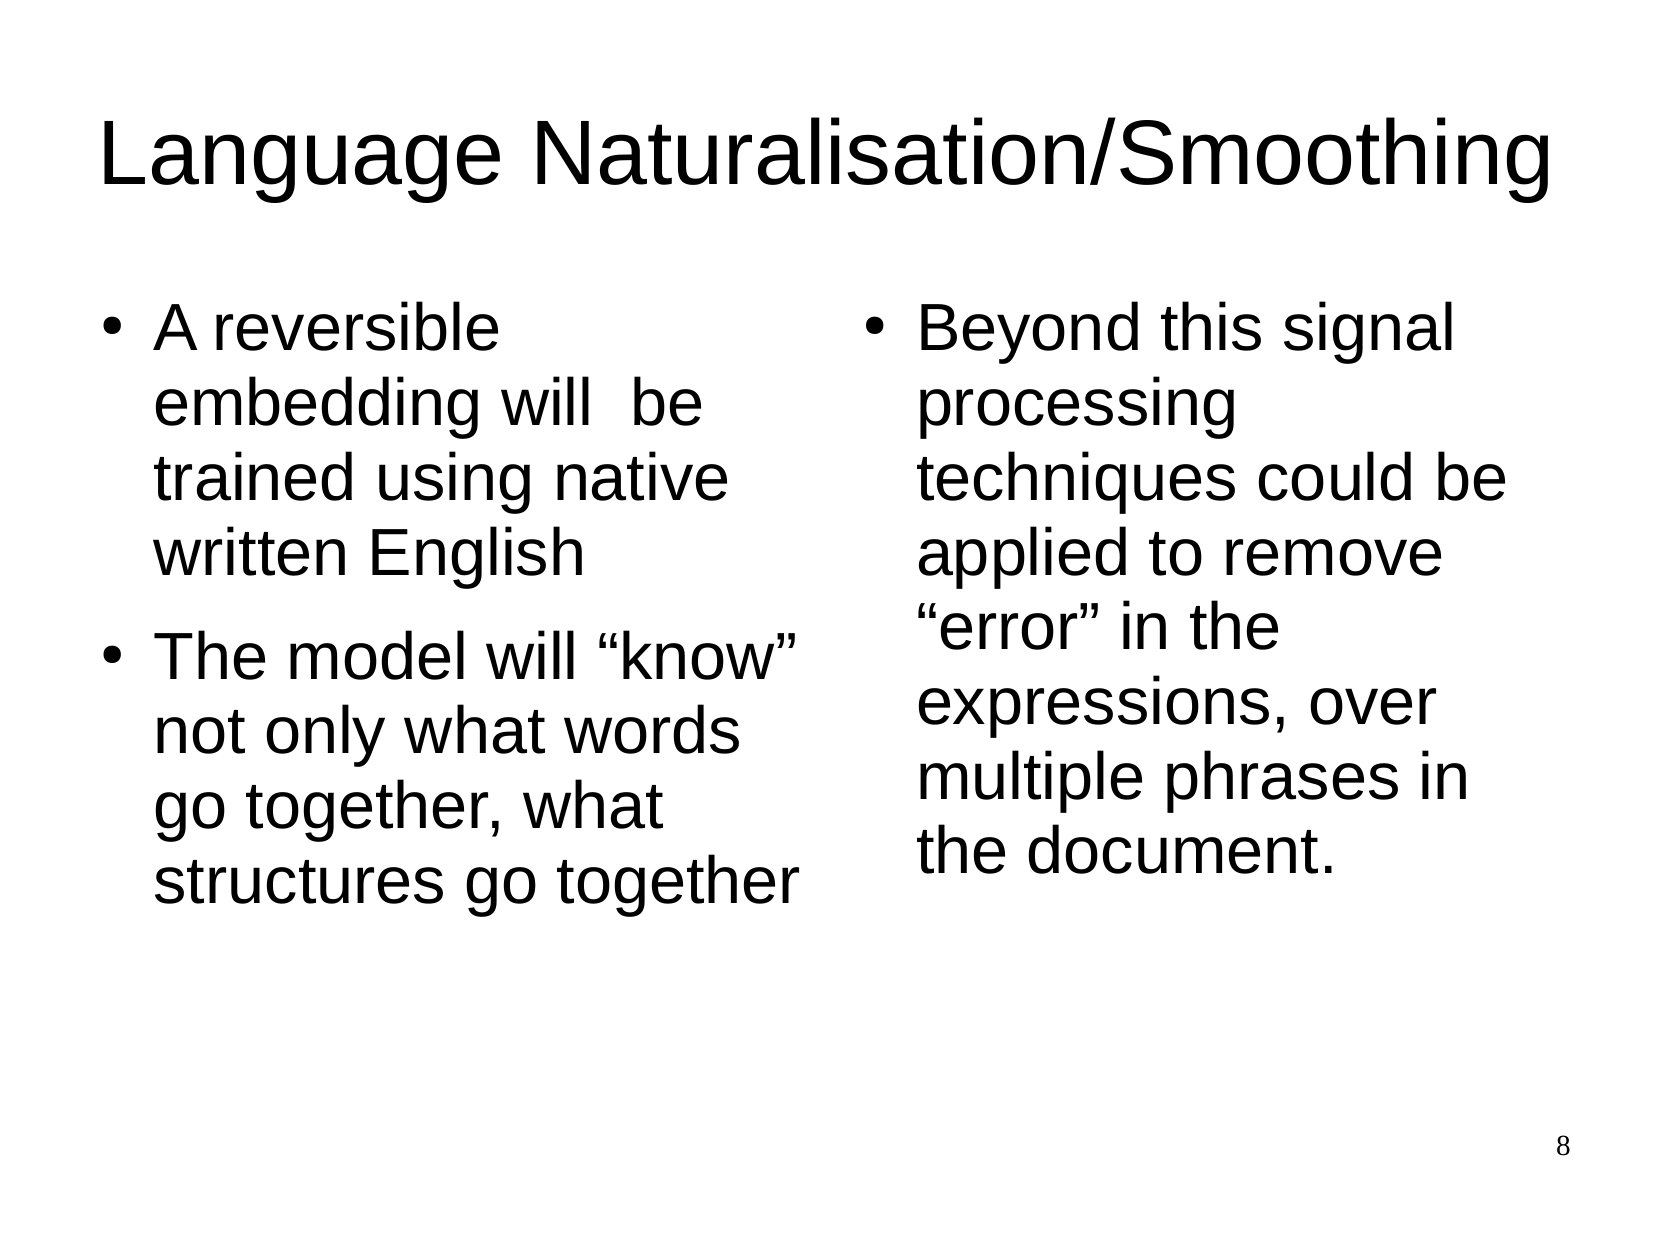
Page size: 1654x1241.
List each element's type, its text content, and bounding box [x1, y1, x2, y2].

list A reversible embedding will be trained using native written English The model will “know” not only what words go together, what structures go together [82, 290, 809, 1010]
title Language Naturalisation/Smoothing [82, 49, 1571, 257]
list Beyond this signal processing techniques could be applied to remove “error” in the expressions, over multiple phrases in the document. [845, 290, 1572, 1010]
